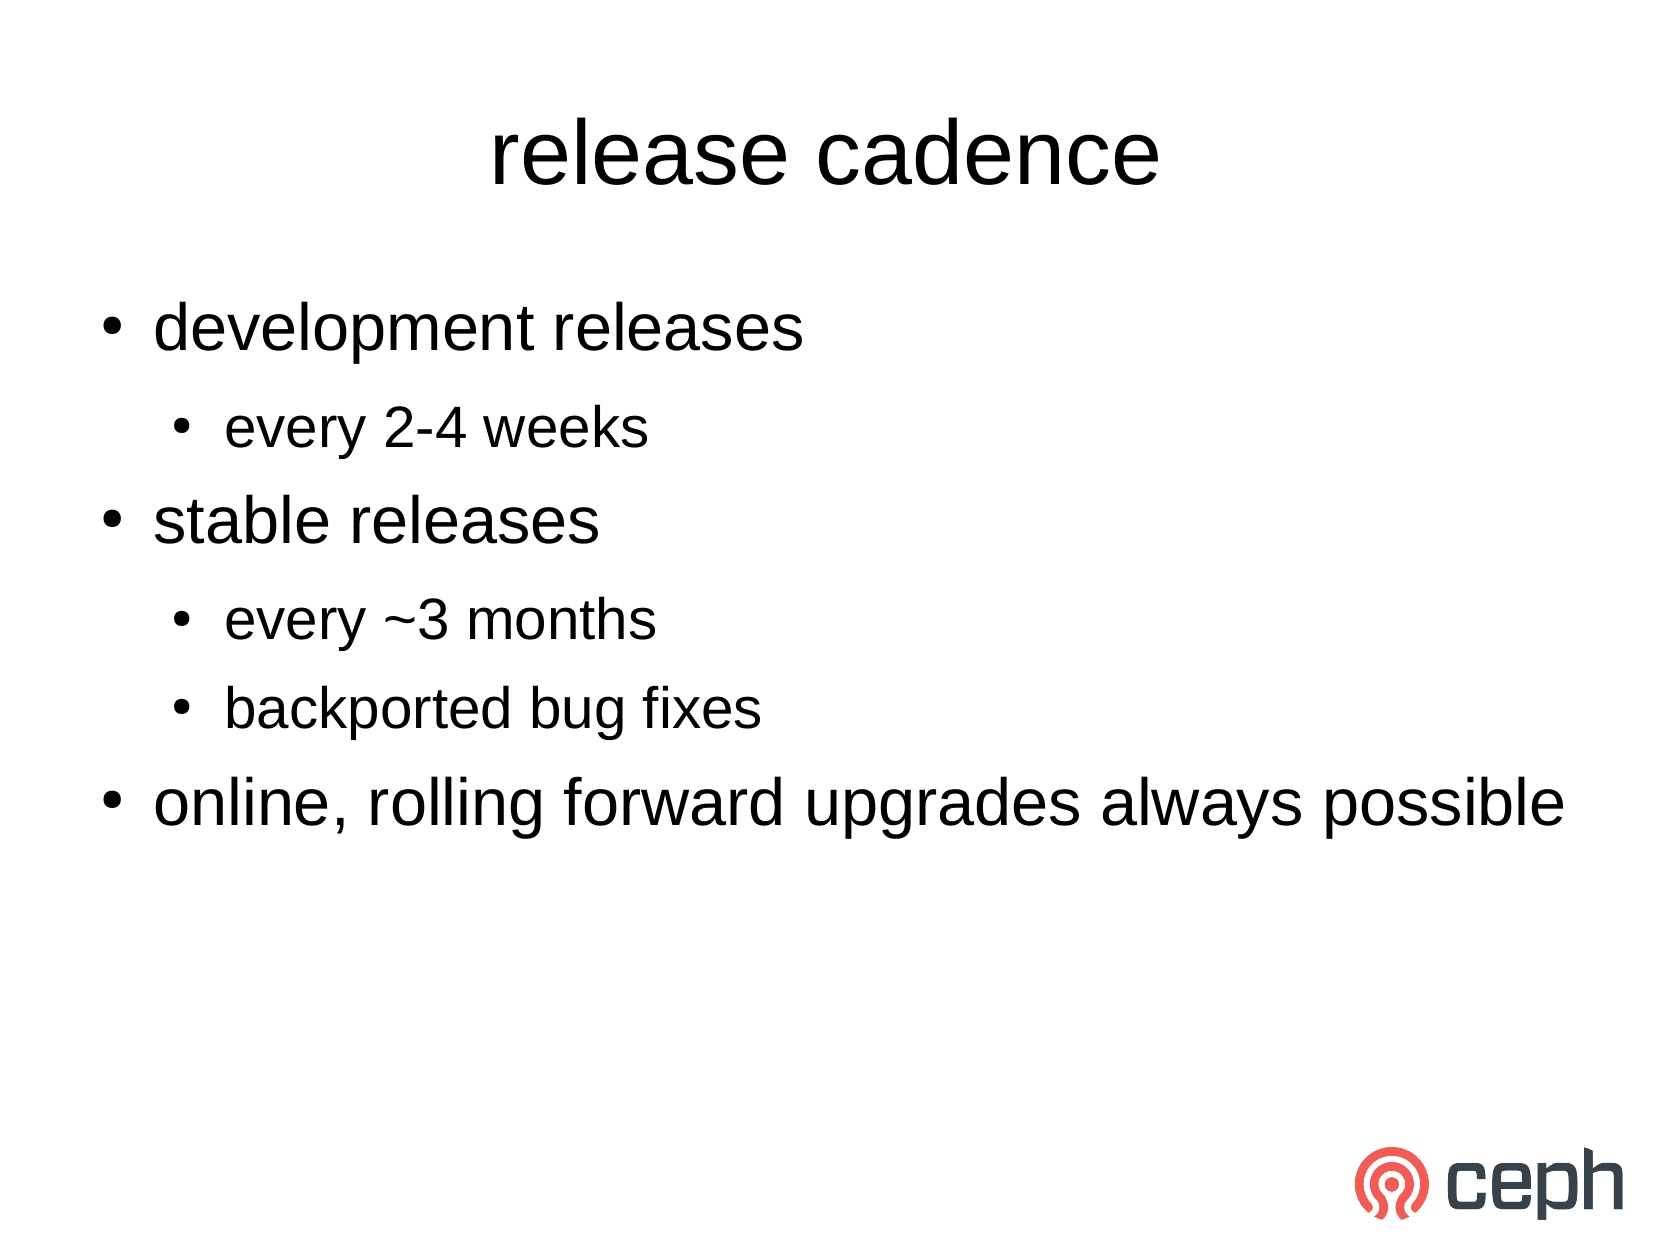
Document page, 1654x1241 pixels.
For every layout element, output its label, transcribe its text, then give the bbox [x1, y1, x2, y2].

picture [1308, 1100, 1654, 1241]
title release cadence [82, 49, 1571, 257]
list development releases every 2-4 weeks stable releases every ~3 months backported bug fixes online, rolling forward upgrades always possible [82, 290, 1571, 1010]
